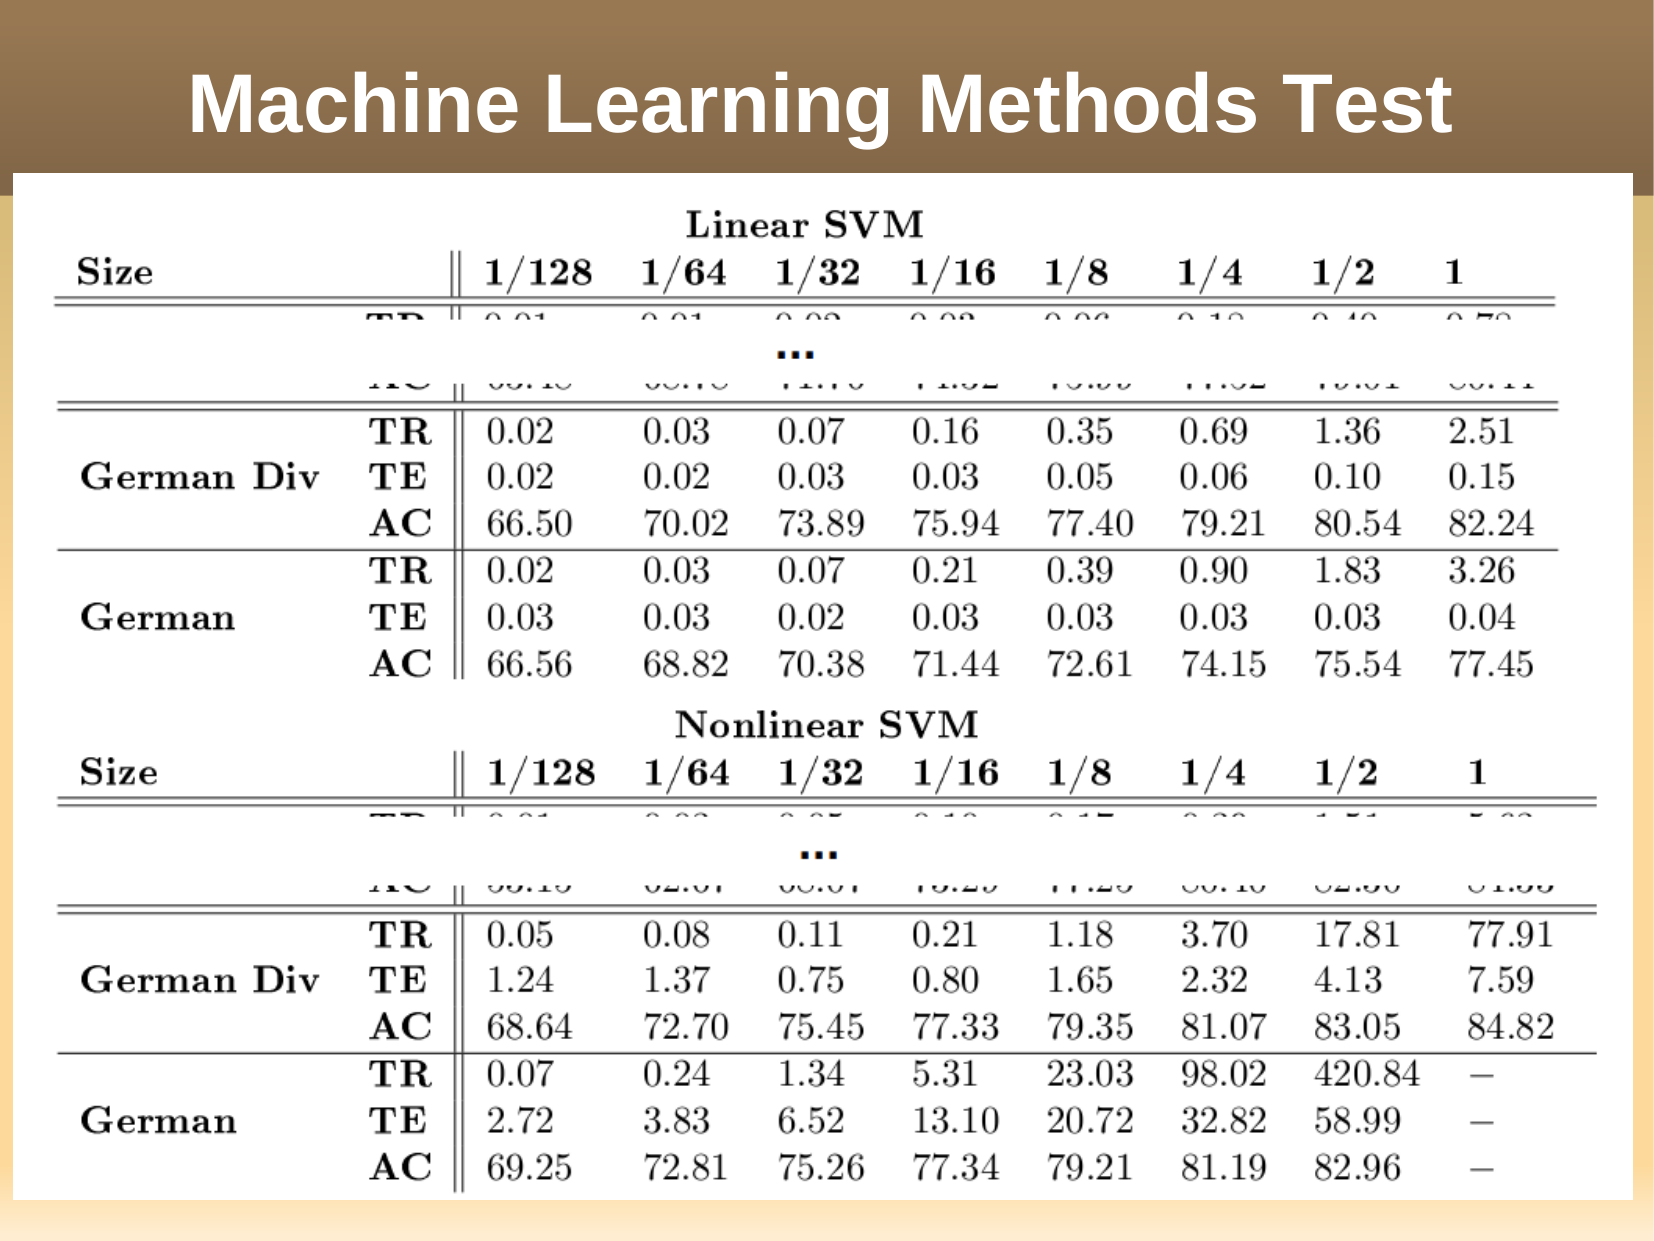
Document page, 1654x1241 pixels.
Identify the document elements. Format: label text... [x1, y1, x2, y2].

title Machine Learning Methods Test [76, 7, 1565, 173]
picture [0, 0, 1654, 1241]
